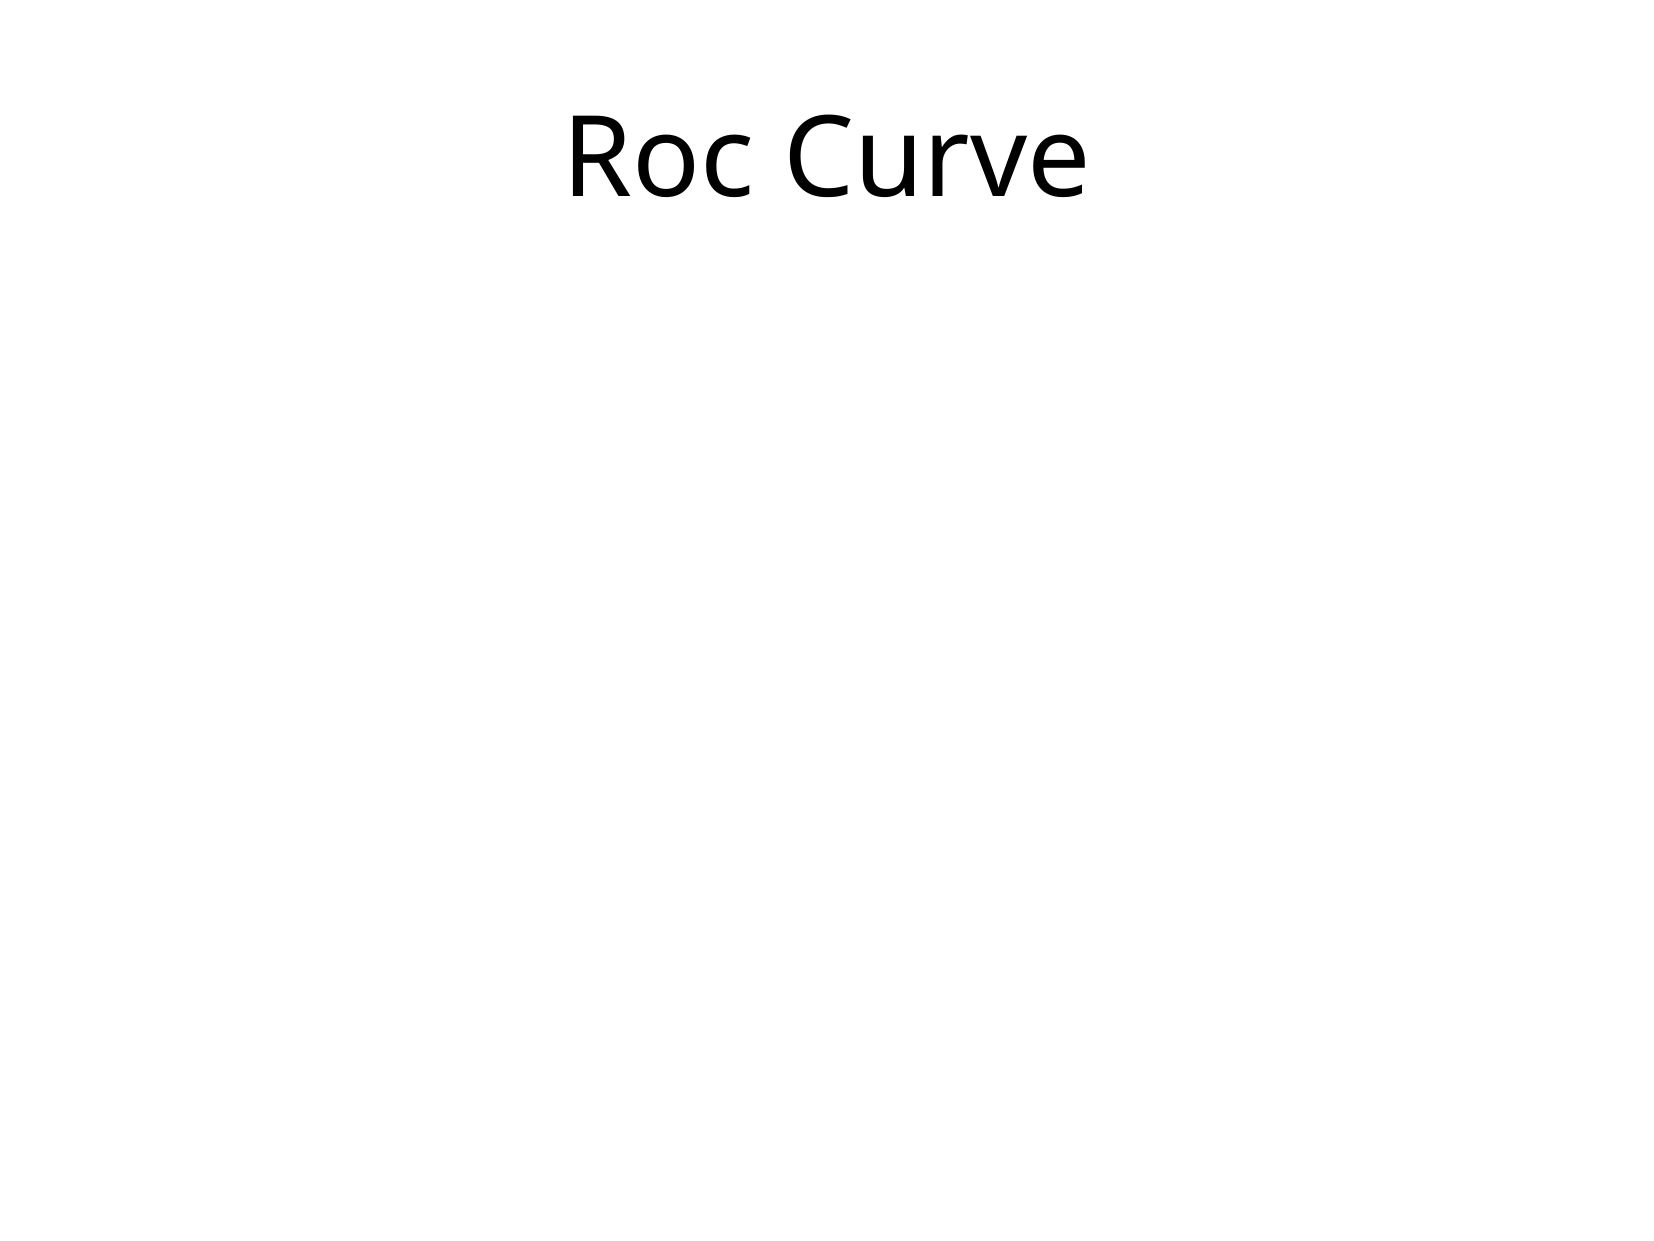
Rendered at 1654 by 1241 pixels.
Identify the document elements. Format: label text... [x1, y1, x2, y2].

title Roc Curve [82, 49, 1571, 257]
